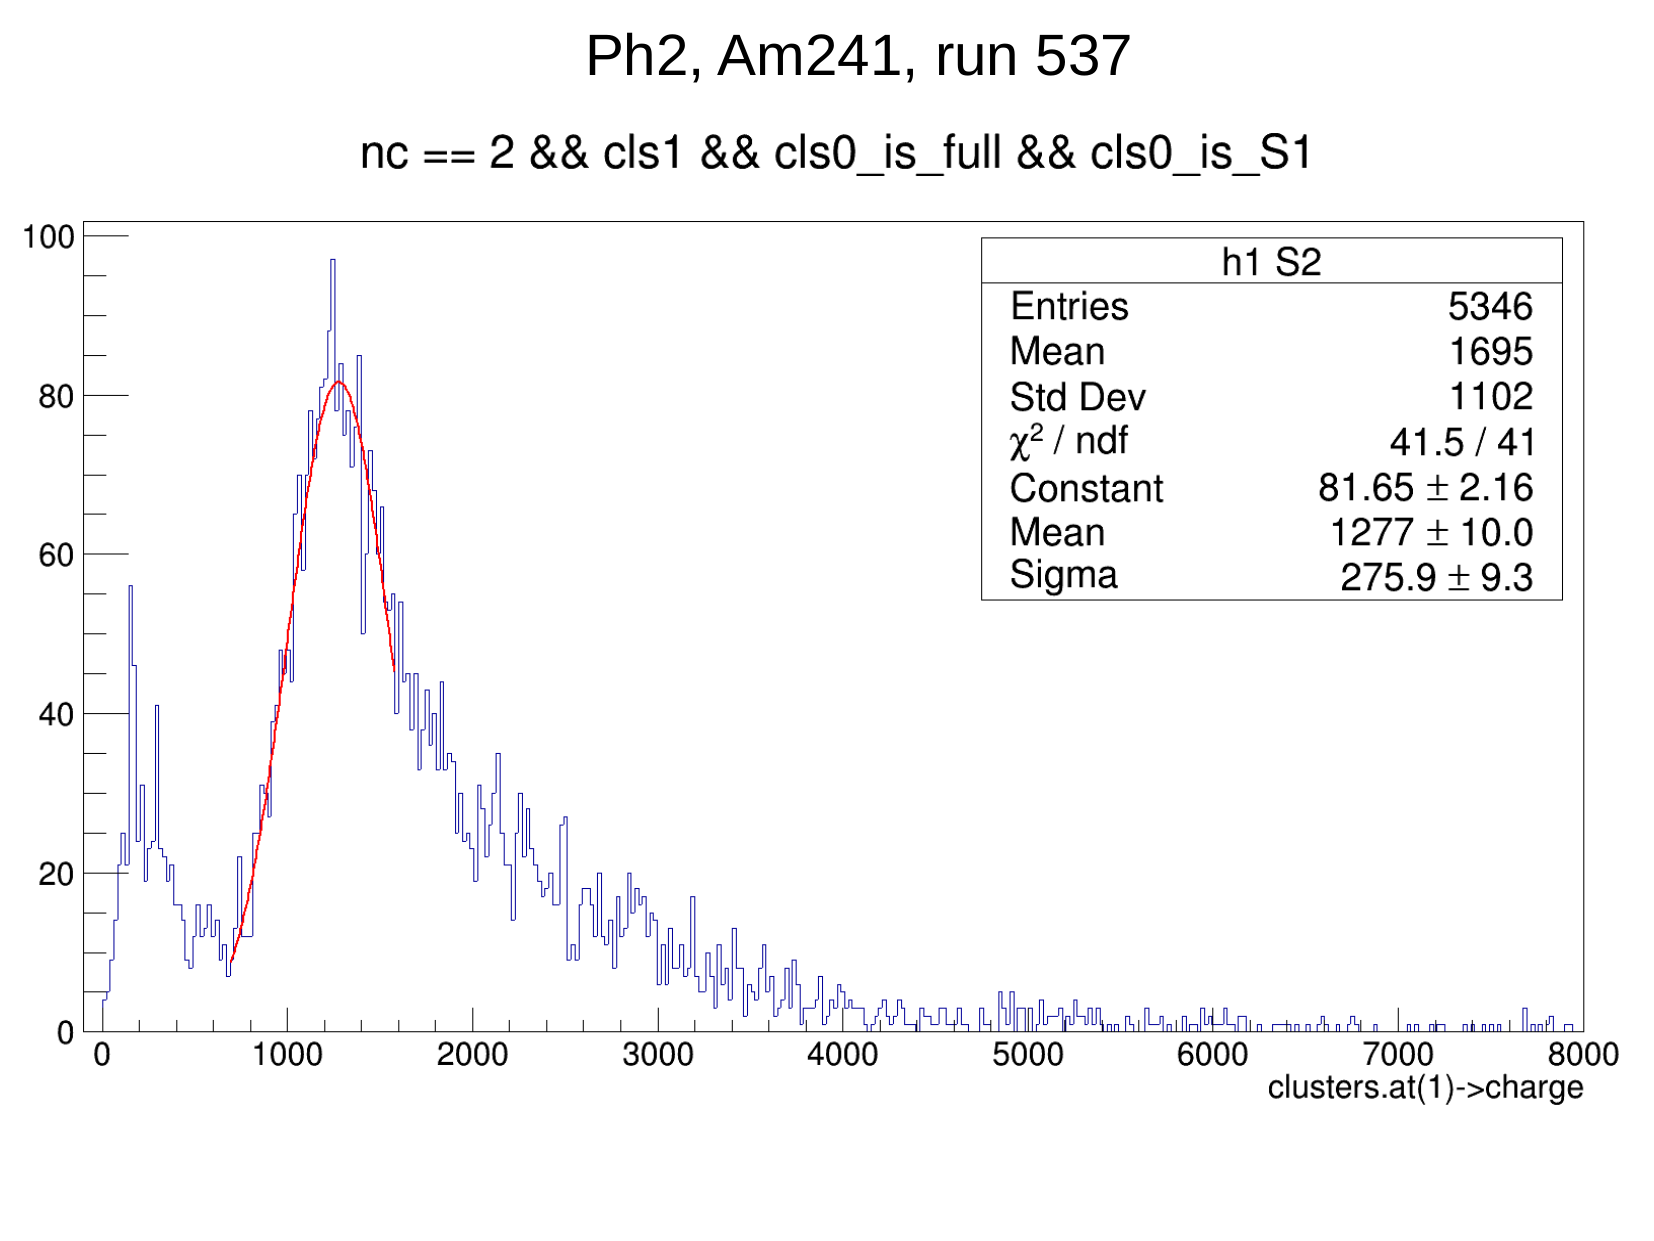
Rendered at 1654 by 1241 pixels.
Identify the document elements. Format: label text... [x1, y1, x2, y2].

text_box Ph2, Am241, run 537 [518, 15, 1201, 151]
picture [6, 131, 1636, 1111]
